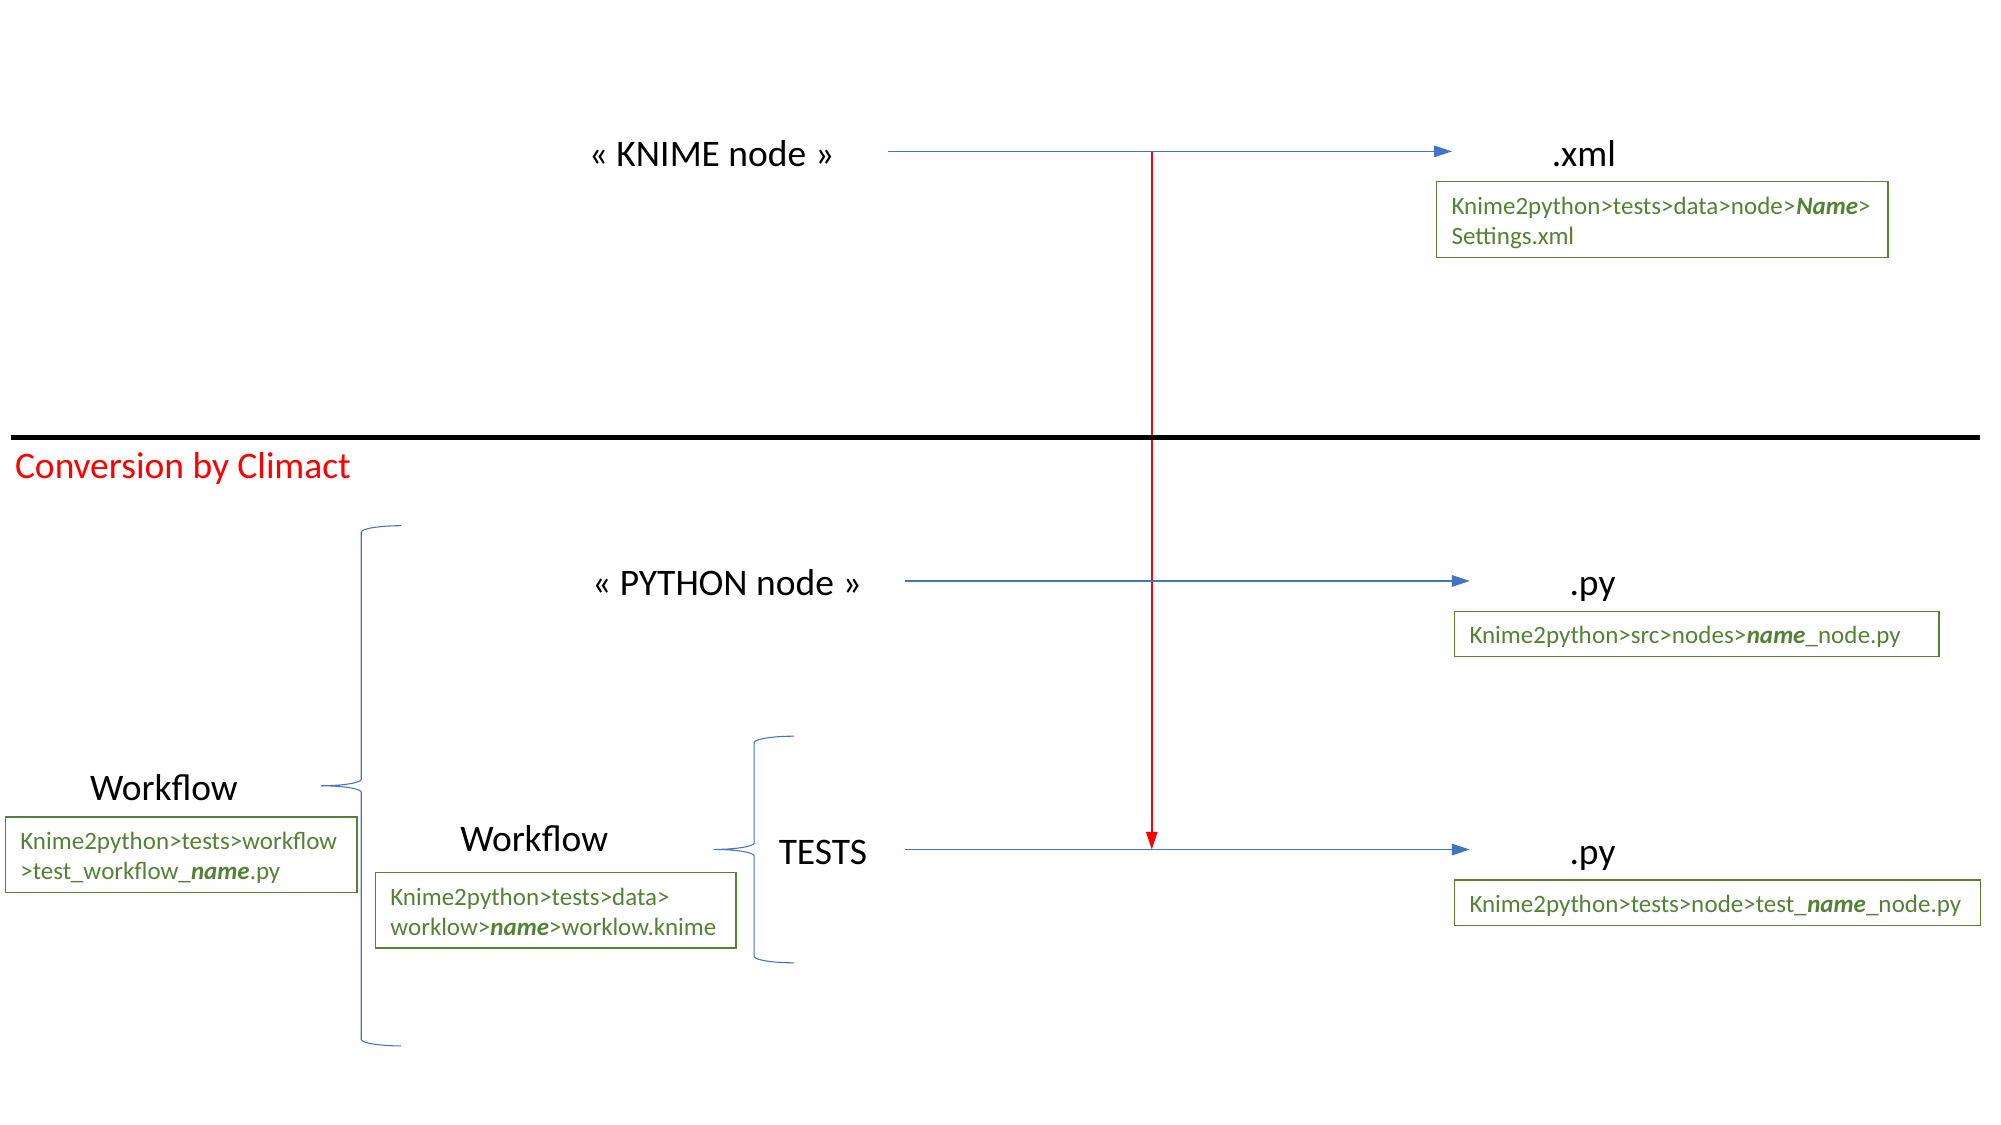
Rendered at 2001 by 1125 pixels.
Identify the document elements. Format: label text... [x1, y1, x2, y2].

text_box TESTS [763, 819, 906, 880]
text_box « PYTHON node » [577, 550, 906, 612]
text_box « KNIME node » [573, 121, 888, 182]
text_box Workflow [75, 755, 288, 816]
text_box Knime2python>tests>data> worklow>name>worklow.knime [375, 872, 737, 949]
text_box Knime2python>tests>node>test_name_node.py [1454, 879, 1981, 926]
text_box .xml [1451, 121, 1744, 181]
text_box Conversion by Climact [0, 433, 481, 495]
text_box Knime2python>src>nodes>name_node.py [1454, 611, 1940, 657]
text_box Knime2python>tests>data>node>Name>Settings.xml [1436, 181, 1889, 258]
text_box Workflow [445, 806, 658, 867]
text_box Knime2python>tests>workflow>test_workflow_name.py [5, 816, 357, 893]
text_box .py [1469, 819, 1762, 879]
text_box .py [1469, 550, 1762, 611]
